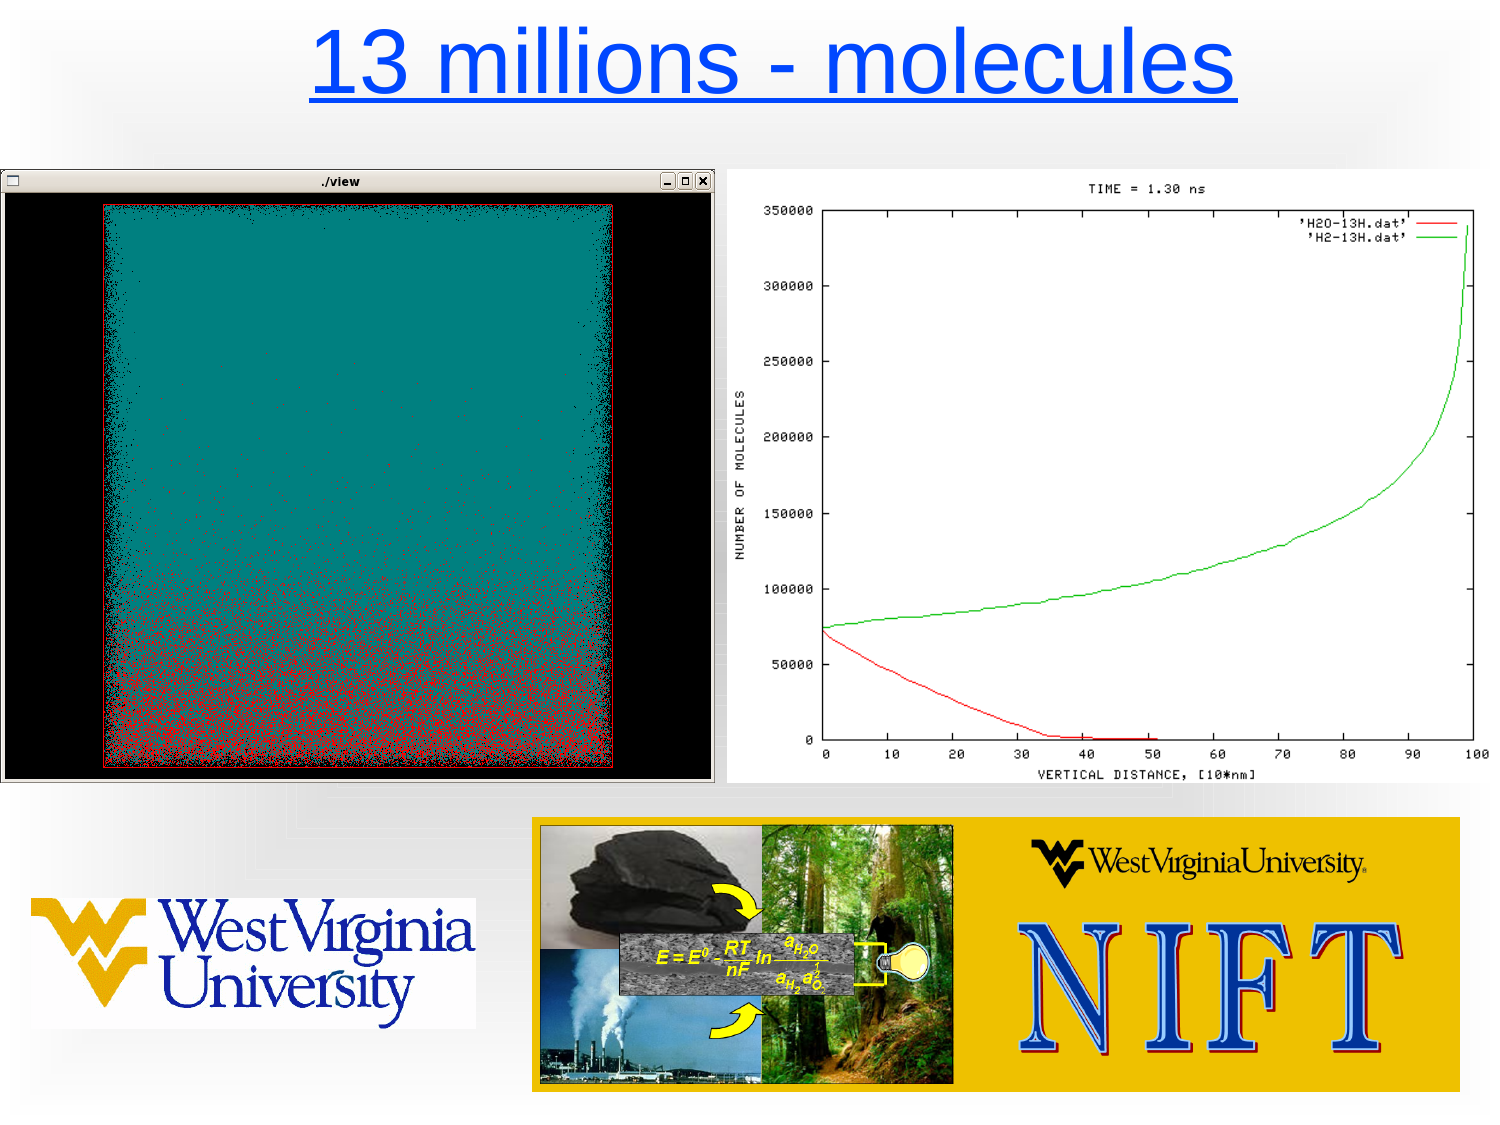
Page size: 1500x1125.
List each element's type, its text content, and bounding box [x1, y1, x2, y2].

picture [727, 169, 1497, 783]
picture [532, 817, 1460, 1092]
title 13 millions - molecules [135, 10, 1411, 113]
picture [0, 169, 715, 783]
